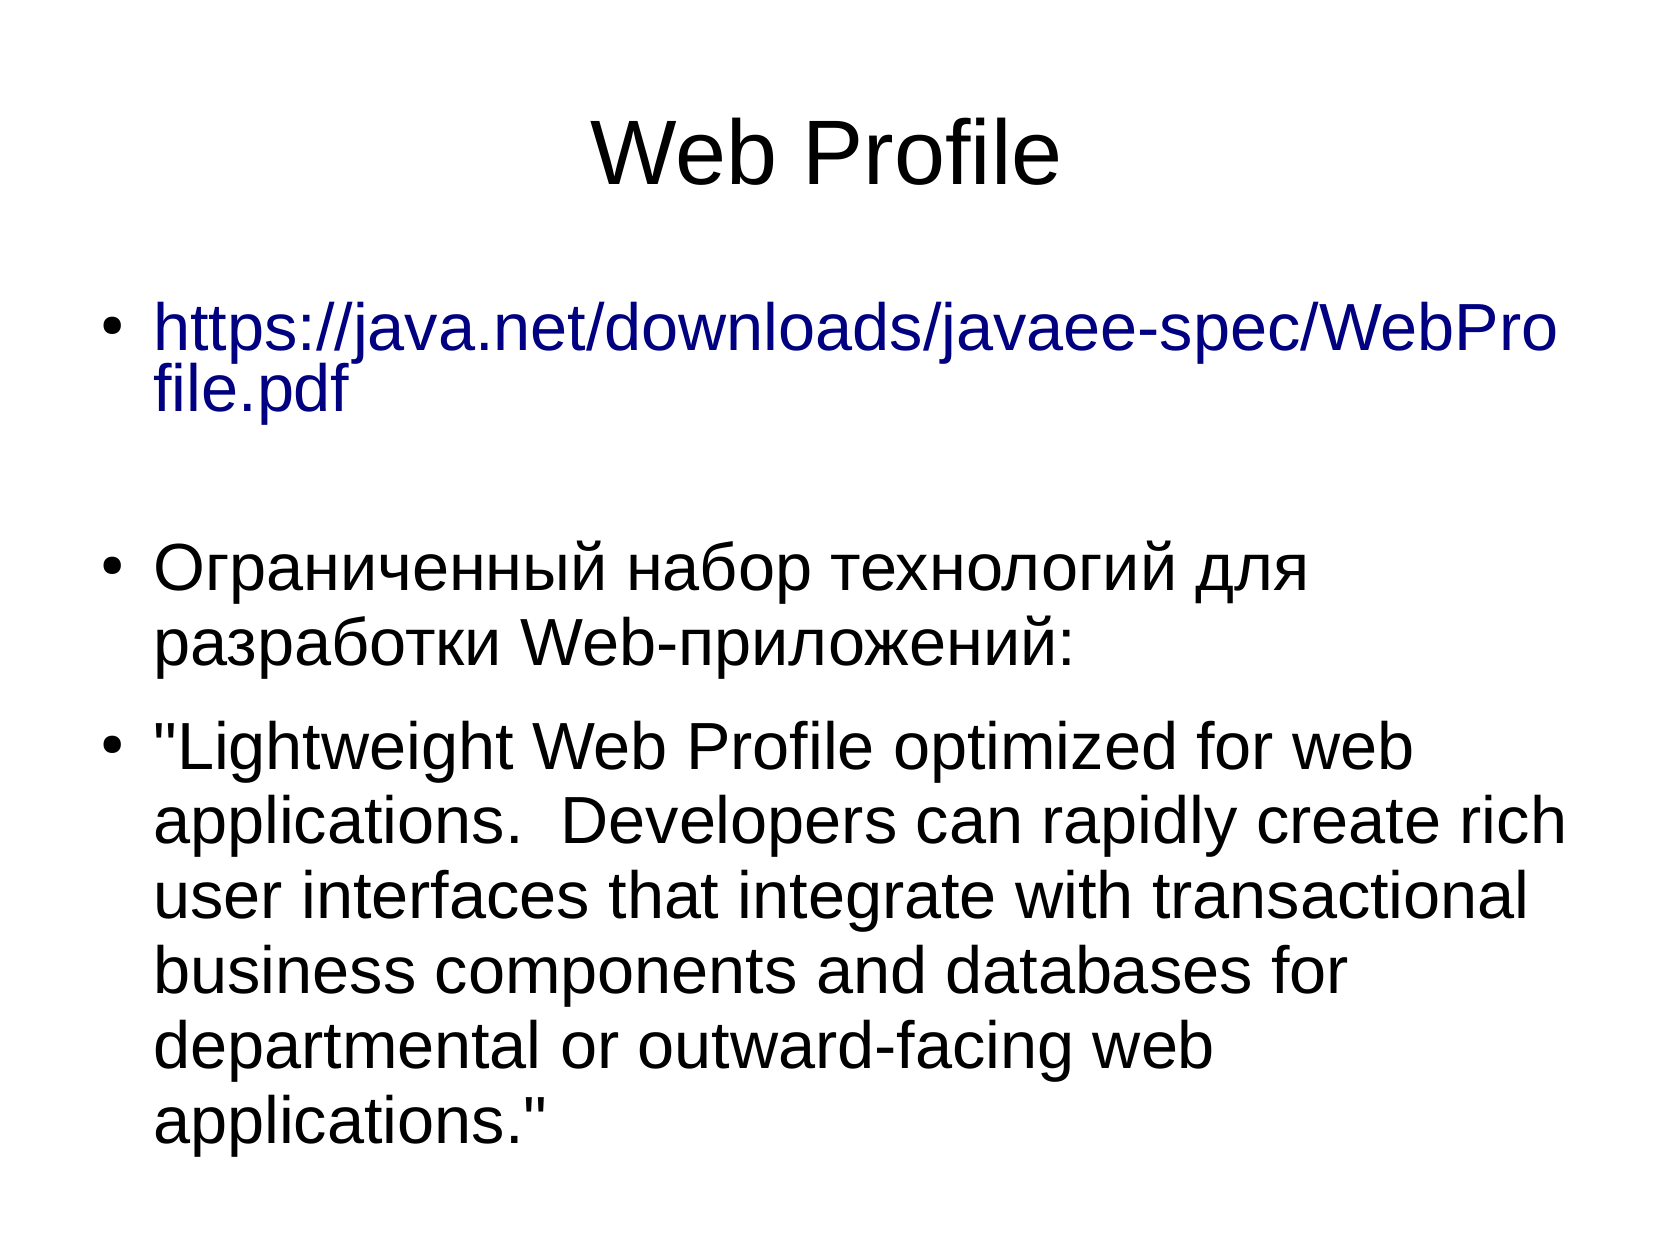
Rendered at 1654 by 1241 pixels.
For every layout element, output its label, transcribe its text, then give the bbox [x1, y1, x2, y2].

title Web Profile [82, 49, 1571, 257]
list https://java.net/downloads/javaee-spec/WebProfile.pdf Ограниченный набор технологий для разработки Web-приложений: "Lightweight Web Profile optimized for web applications. Developers can rapidly create rich user interfaces that integrate with transactional business components and databases for departmental or outward-facing web applications." [82, 290, 1571, 1097]
